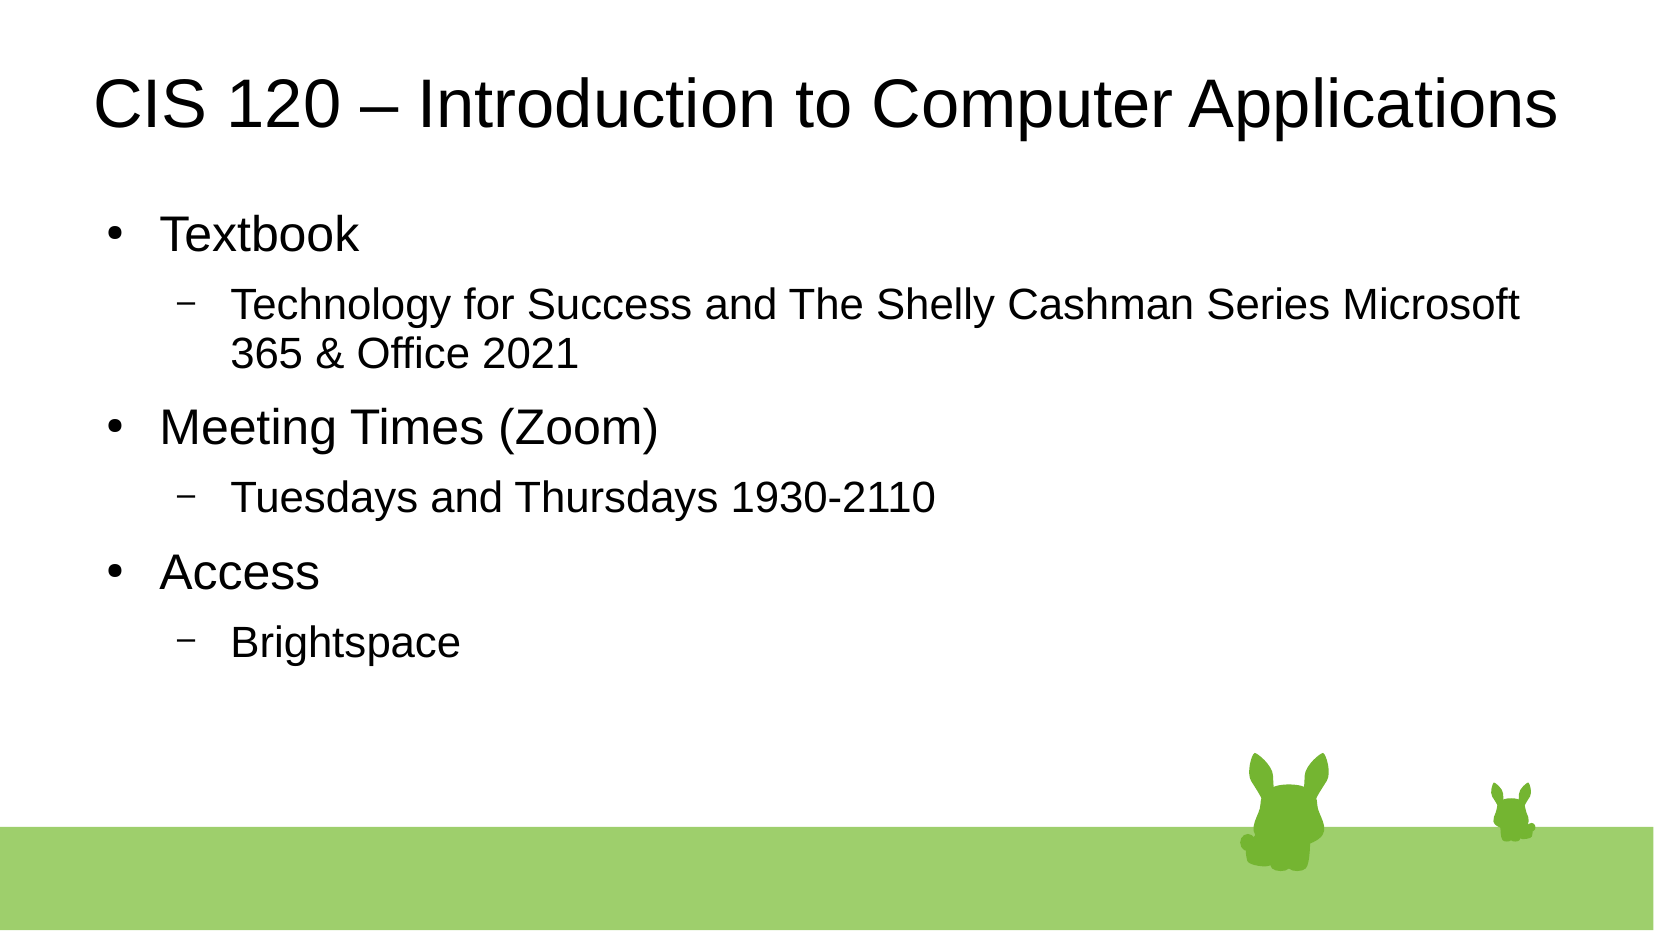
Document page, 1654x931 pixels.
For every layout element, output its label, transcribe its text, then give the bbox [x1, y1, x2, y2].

title CIS 120 – Introduction to Computer Applications [88, 29, 1565, 178]
list Textbook Technology for Success and The Shelly Cashman Series Microsoft 365 & Office 2021 Meeting Times (Zoom) Tuesdays and Thursdays 1930-2110 Access Brightspace [88, 206, 1565, 739]
